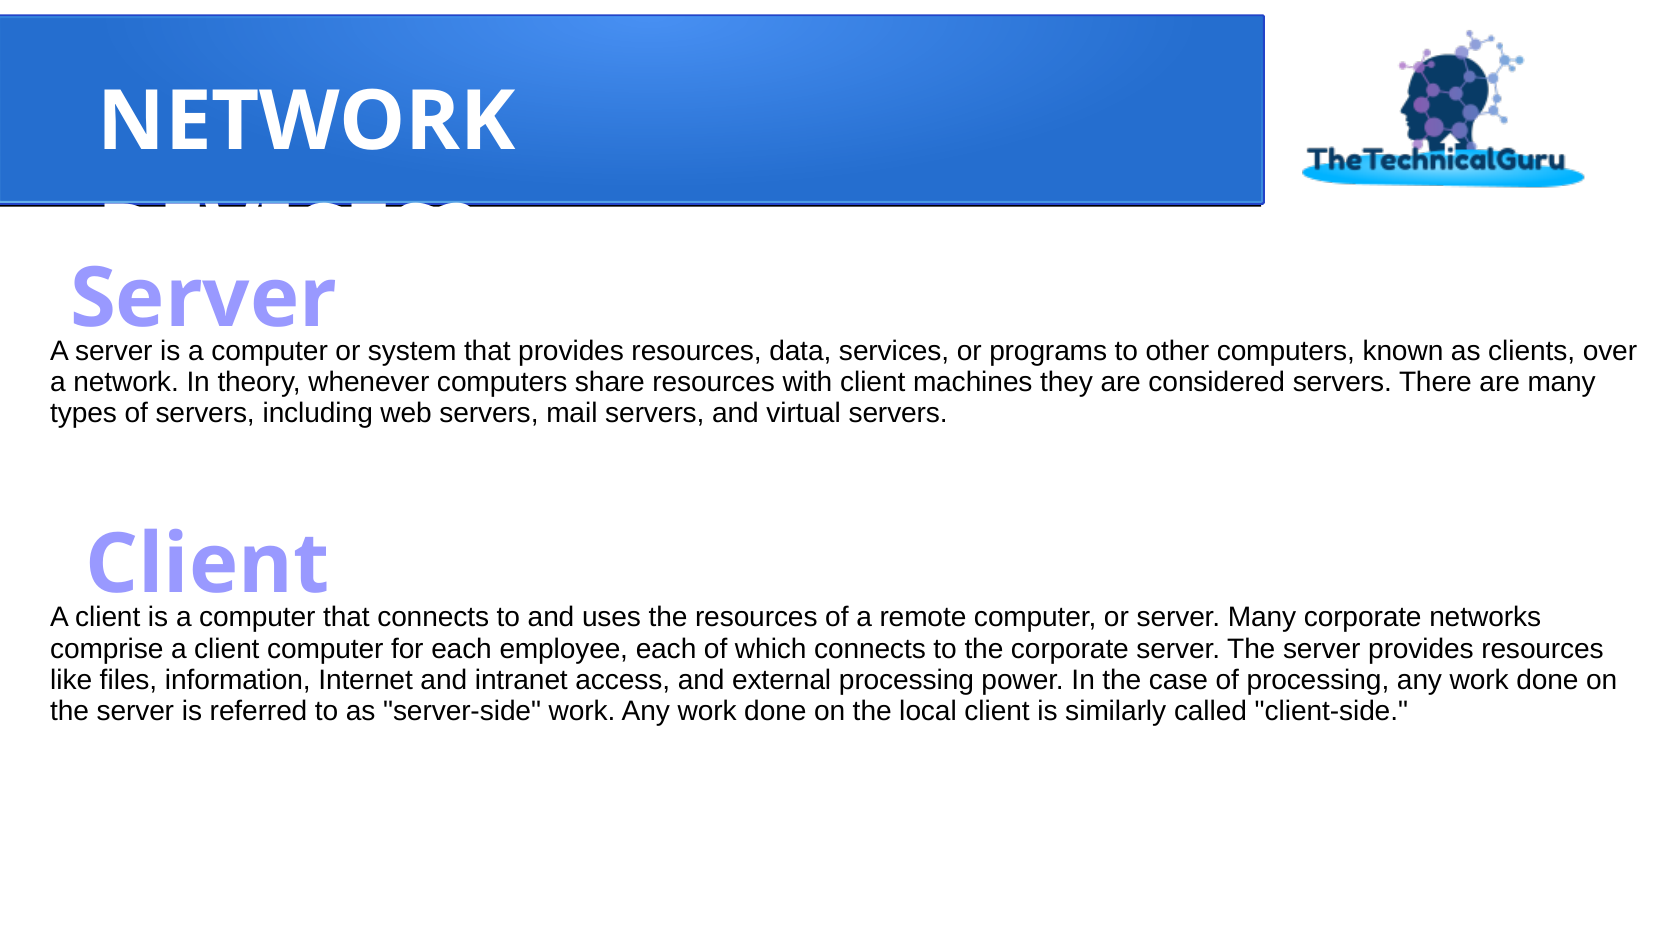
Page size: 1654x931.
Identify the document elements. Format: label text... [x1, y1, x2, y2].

text_box A client is a computer that connects to and uses the resources of a remote computer, or server. Many corporate networks comprise a client computer for each employee, each of which connects to the corporate server. The server provides resources like files, information, Internet and intranet access, and external processing power. In the case of processing, any work done on the server is referred to as "server-side" work. Any work done on the local client is similarly called "client-side." [35, 594, 1654, 795]
text_box A server is a computer or system that provides resources, data, services, or programs to other computers, known as clients, over a network. In theory, whenever computers share resources with client machines they are considered servers. There are many types of servers, including web servers, mail servers, and virtual servers. [35, 327, 1654, 465]
text_box Client [70, 496, 348, 594]
picture [1287, 0, 1600, 266]
text_box Server [55, 230, 390, 327]
text_box NETWORK DEVICES? [82, 53, 924, 173]
